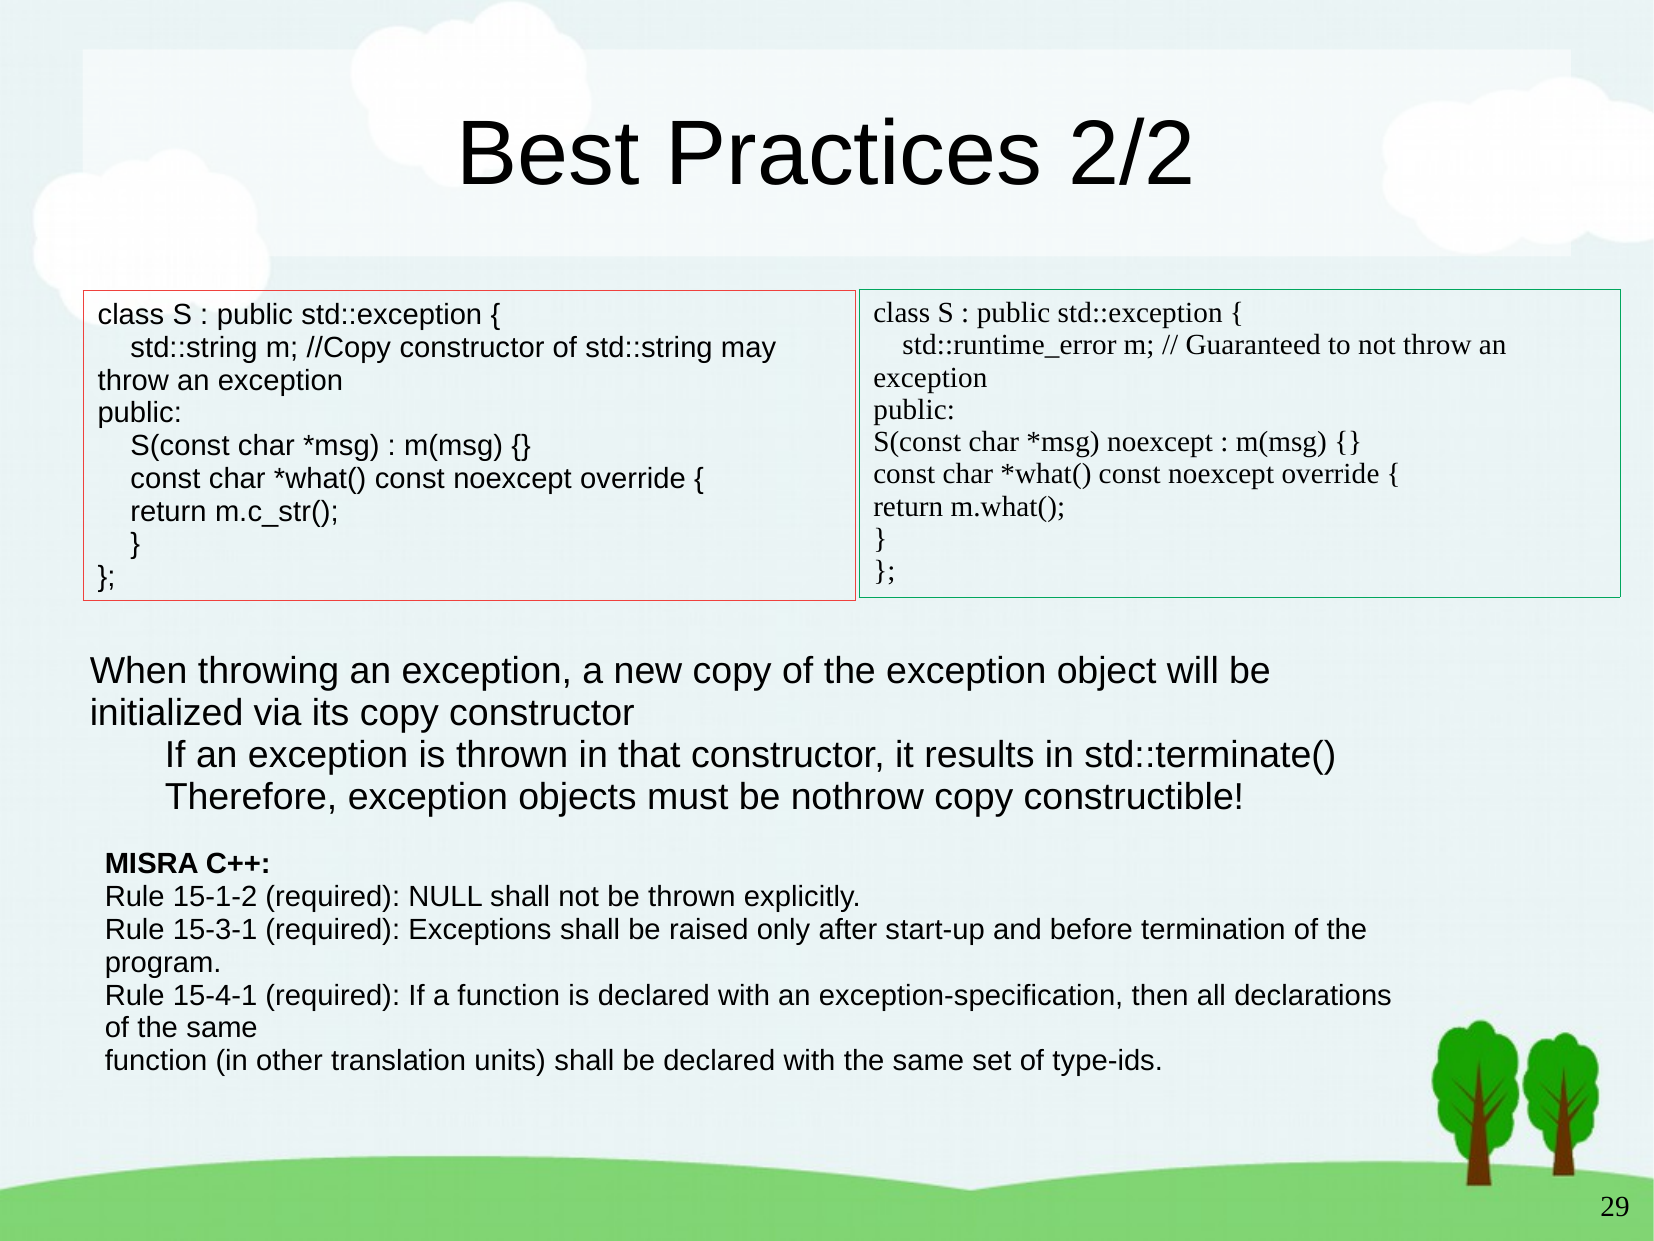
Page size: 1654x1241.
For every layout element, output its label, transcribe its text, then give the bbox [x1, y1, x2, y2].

title Best Practices 2/2 [82, 49, 1571, 257]
table_header class S : public std::exception { std::runtime_error m; // Guaranteed to not throw an exception public: S(const char *msg) noexcept : m(msg) {} const char *what() const noexcept override { return m.what(); } }; [860, 290, 1620, 597]
text_box MISRA C++: Rule 15-1-2 (required): NULL shall not be thrown explicitly. Rule 15-3-1 (required): Exceptions shall be raised only after start-up and before termination of the program. Rule 15-4-1 (required): If a function is declared with an exception-specification, then all declarations of the same function (in other translation units) shall be declared with the same set of type-ids. [90, 840, 1441, 1085]
table_header class S : public std::exception { std::string m; //Copy constructor of std::string may throw an exception public: S(const char *msg) : m(msg) {} const char *what() const noexcept override { return m.c_str(); } }; [84, 291, 855, 600]
picture [0, 0, 1654, 1241]
text_box When throwing an exception, a new copy of the exception object will be initialized via its copy constructor If an exception is thrown in that constructor, it results in std::terminate() Therefore, exception objects must be nothrow copy constructible! [75, 642, 1576, 826]
